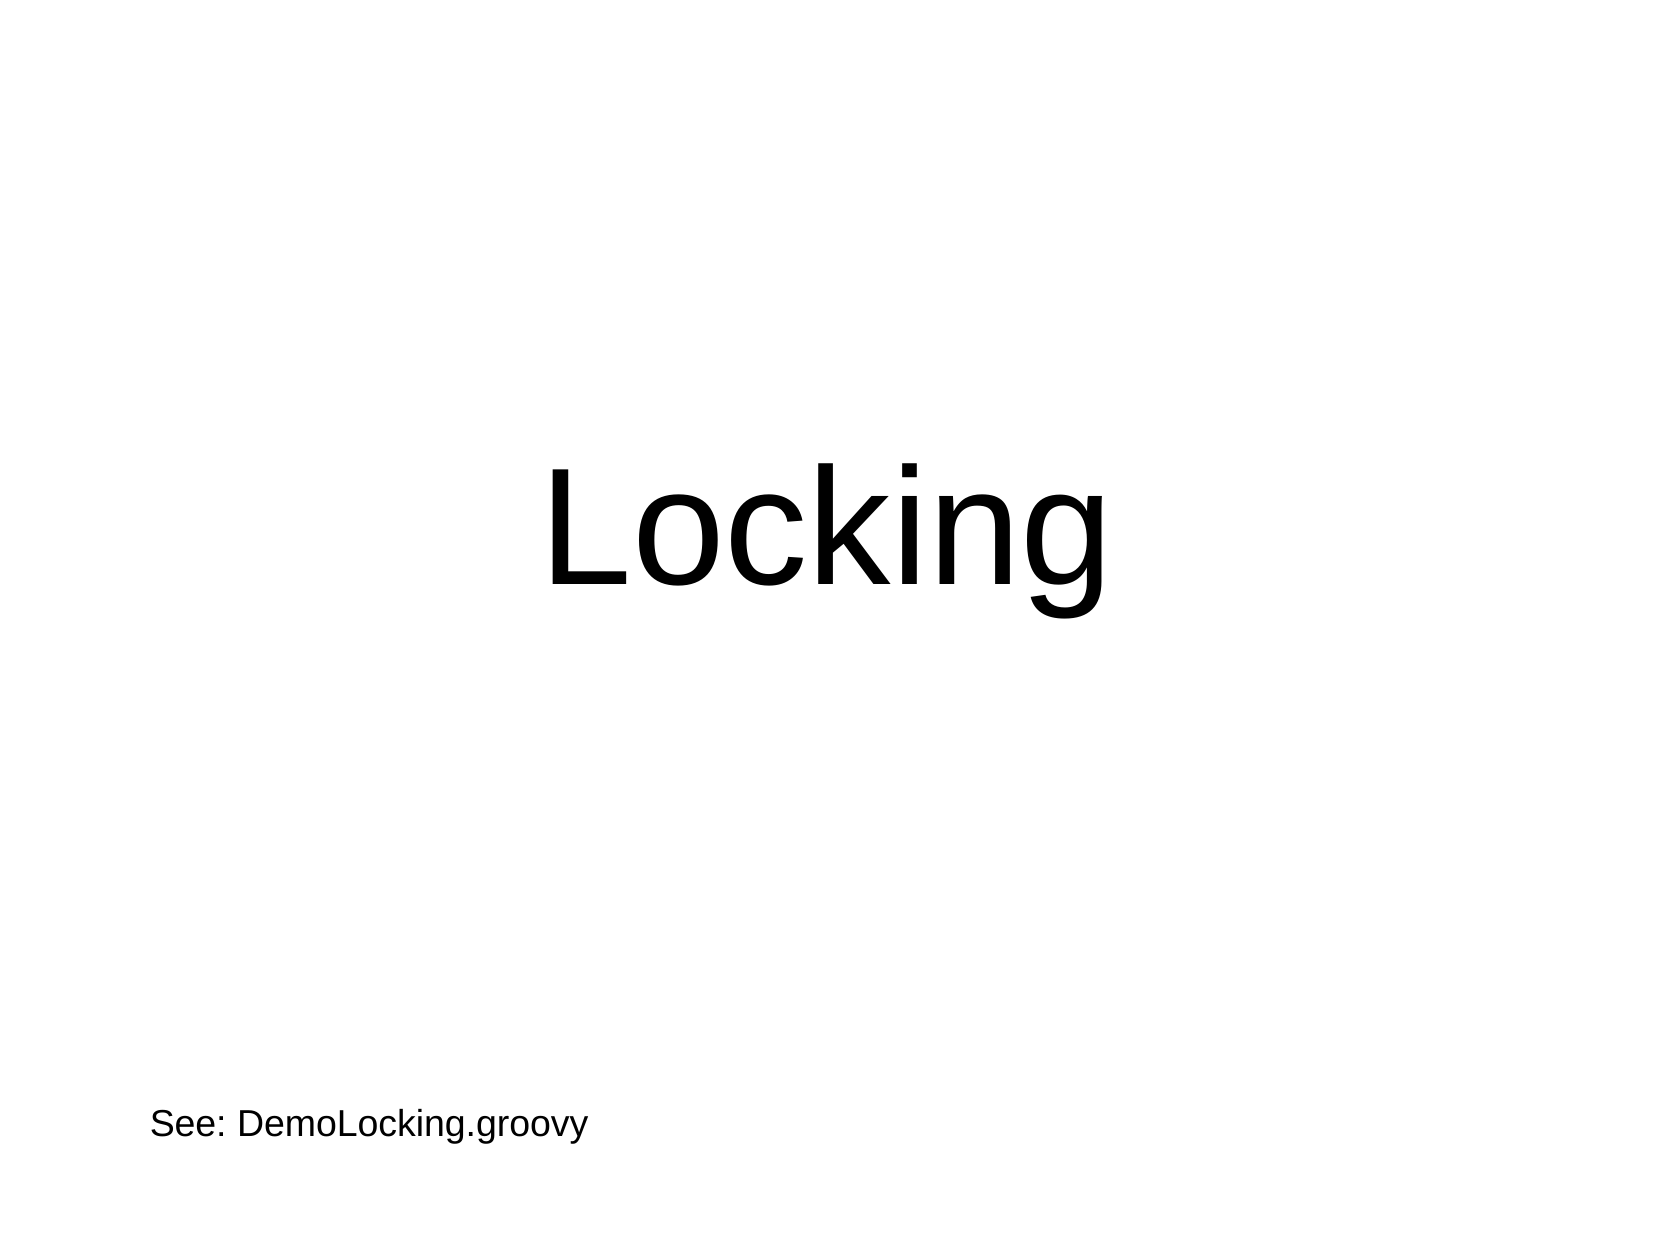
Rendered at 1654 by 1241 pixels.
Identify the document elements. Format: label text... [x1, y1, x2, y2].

text_box See: DemoLocking.groovy [135, 1095, 1531, 1152]
text_box Locking [144, 426, 1510, 628]
